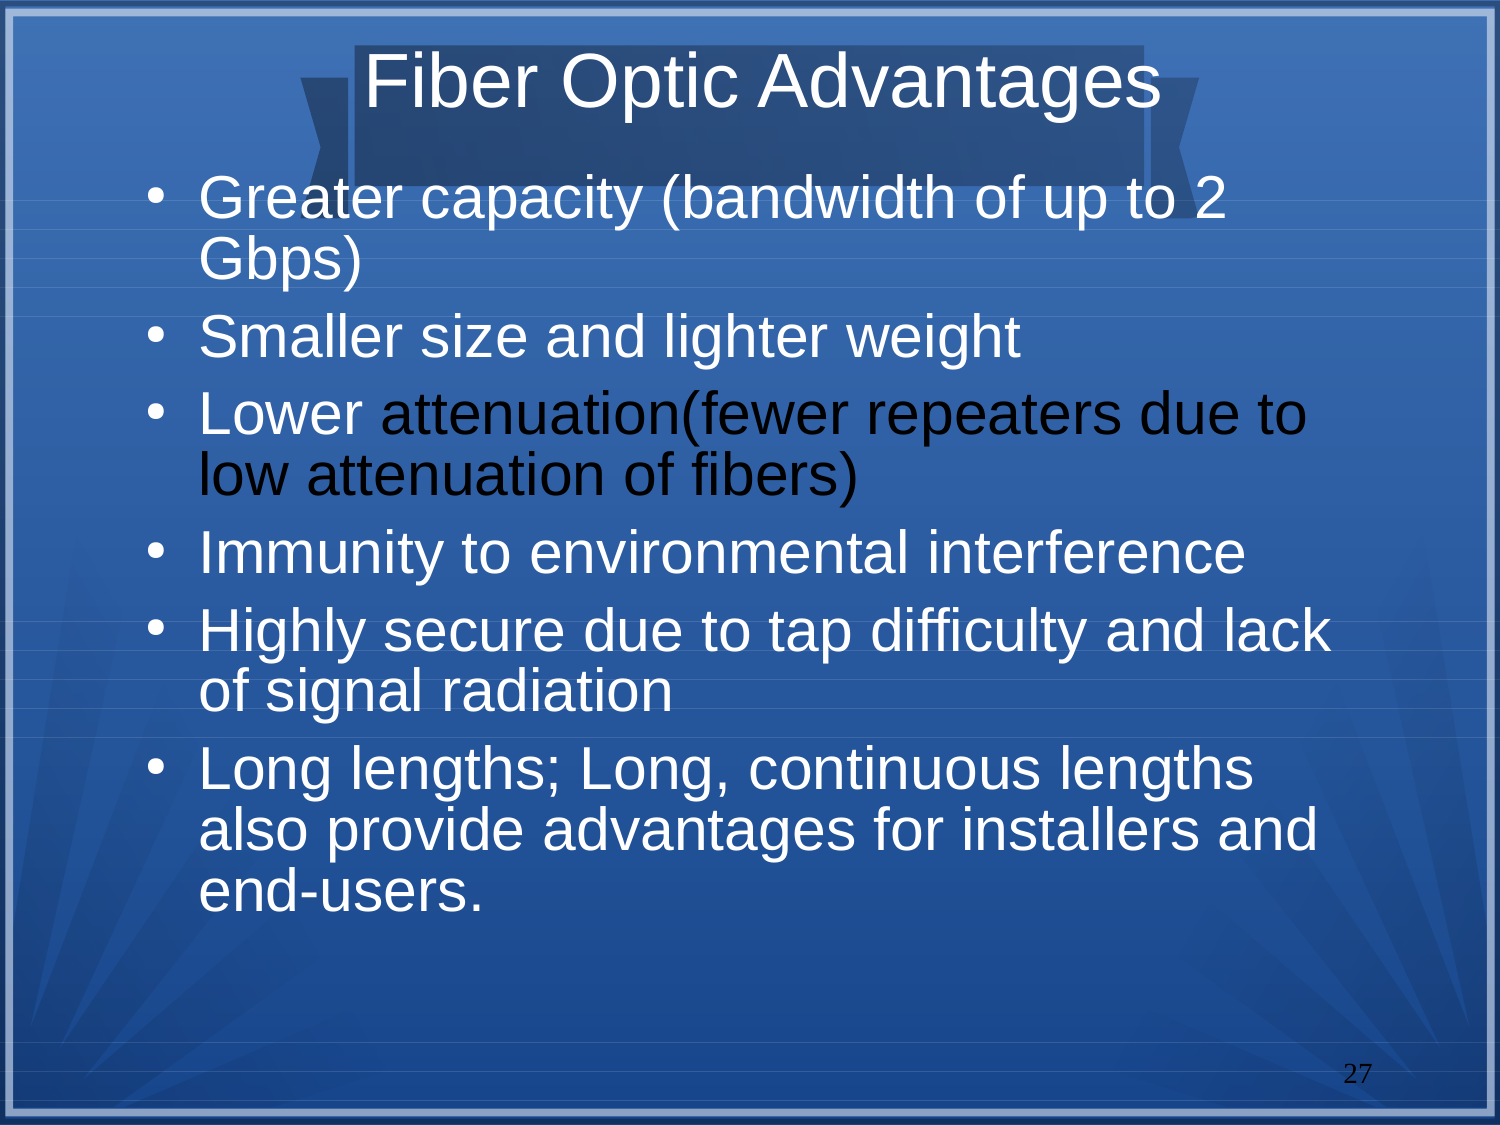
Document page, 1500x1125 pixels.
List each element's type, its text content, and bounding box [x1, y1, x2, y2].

text_box 47 [1074, 1050, 1388, 1125]
title Fiber Optic Advantages [112, 0, 1388, 162]
list Greater capacity (bandwidth of up to 2 Gbps) Smaller size and lighter weight Lower attenuation(fewer repeaters due to low attenuation of fibers) Immunity to environmental interference Highly secure due to tap difficulty and lack of signal radiation Long lengths; Long, continuous lengths also provide advantages for installers and end-users. [112, 162, 1388, 1025]
